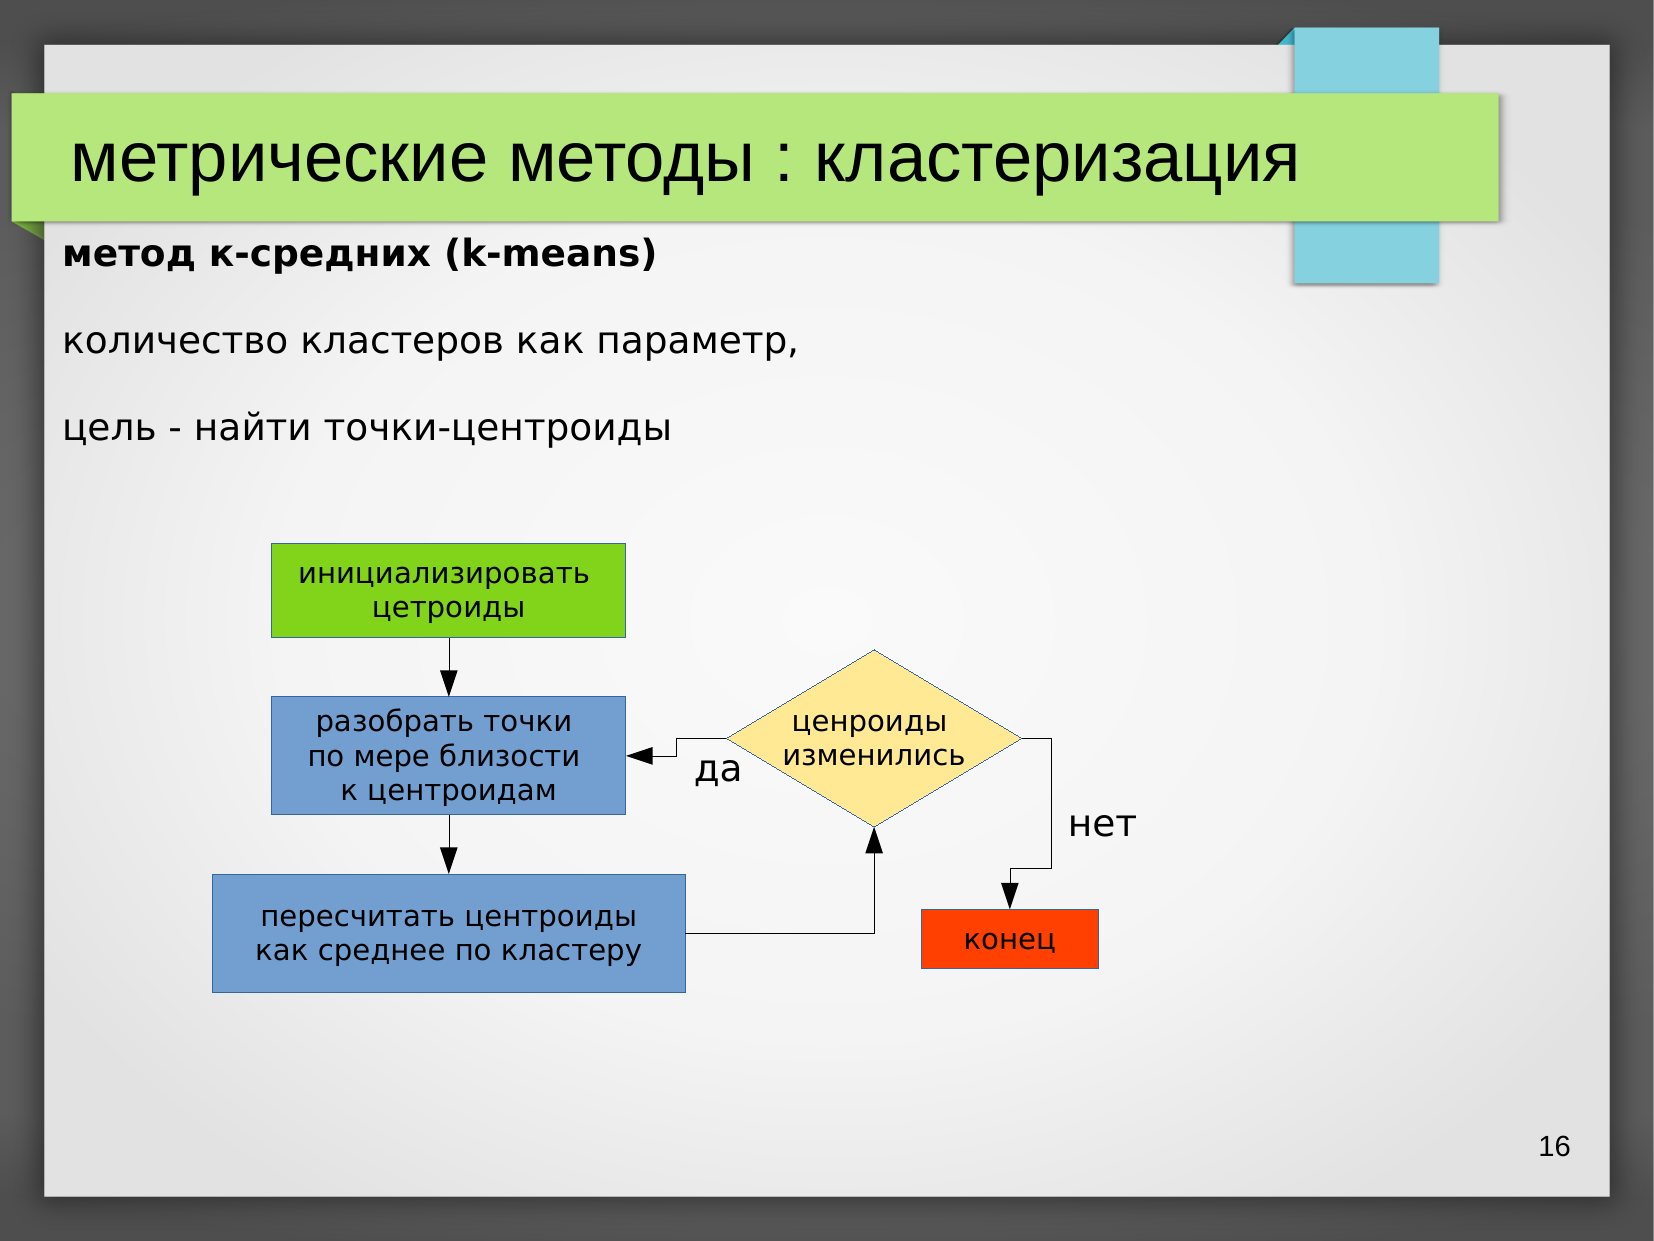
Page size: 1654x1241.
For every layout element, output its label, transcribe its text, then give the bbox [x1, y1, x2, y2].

text_box метод к-средних (k-means) количество кластеров как параметр, цель - найти точки-центроиды [47, 224, 827, 467]
text_box пересчитать центроиды как среднее по кластеру [212, 874, 686, 993]
text_box ценроиды изменились [726, 649, 1022, 827]
text_box конец [921, 909, 1099, 969]
text_box инициализировать цетроиды [271, 543, 626, 638]
title метрические методы : кластеризация [70, 117, 1382, 197]
picture [0, 0, 1654, 1241]
text_box разобрать точки по мере близости к центроидам [271, 696, 626, 815]
